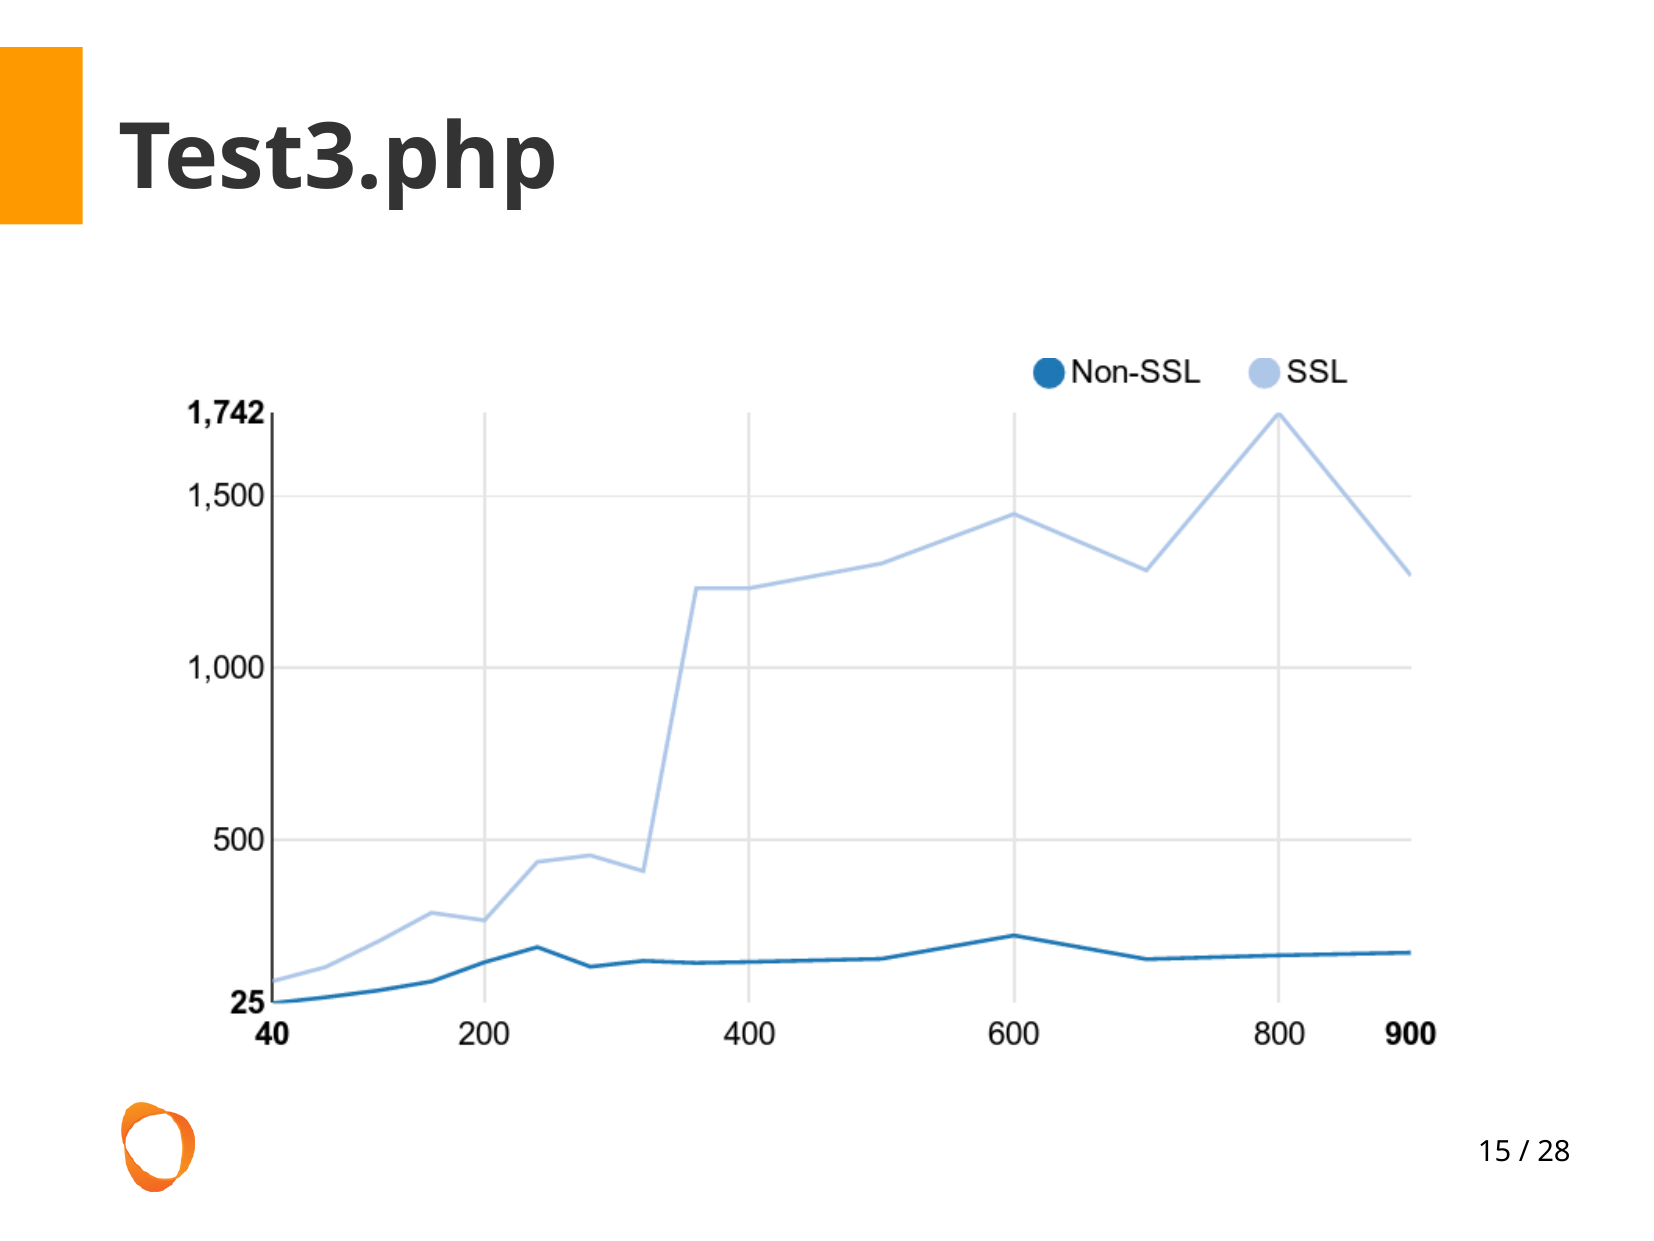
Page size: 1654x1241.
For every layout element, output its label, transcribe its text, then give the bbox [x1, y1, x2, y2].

picture [118, 1101, 196, 1193]
picture [174, 358, 1482, 1067]
title Test3.php [118, 49, 1571, 257]
